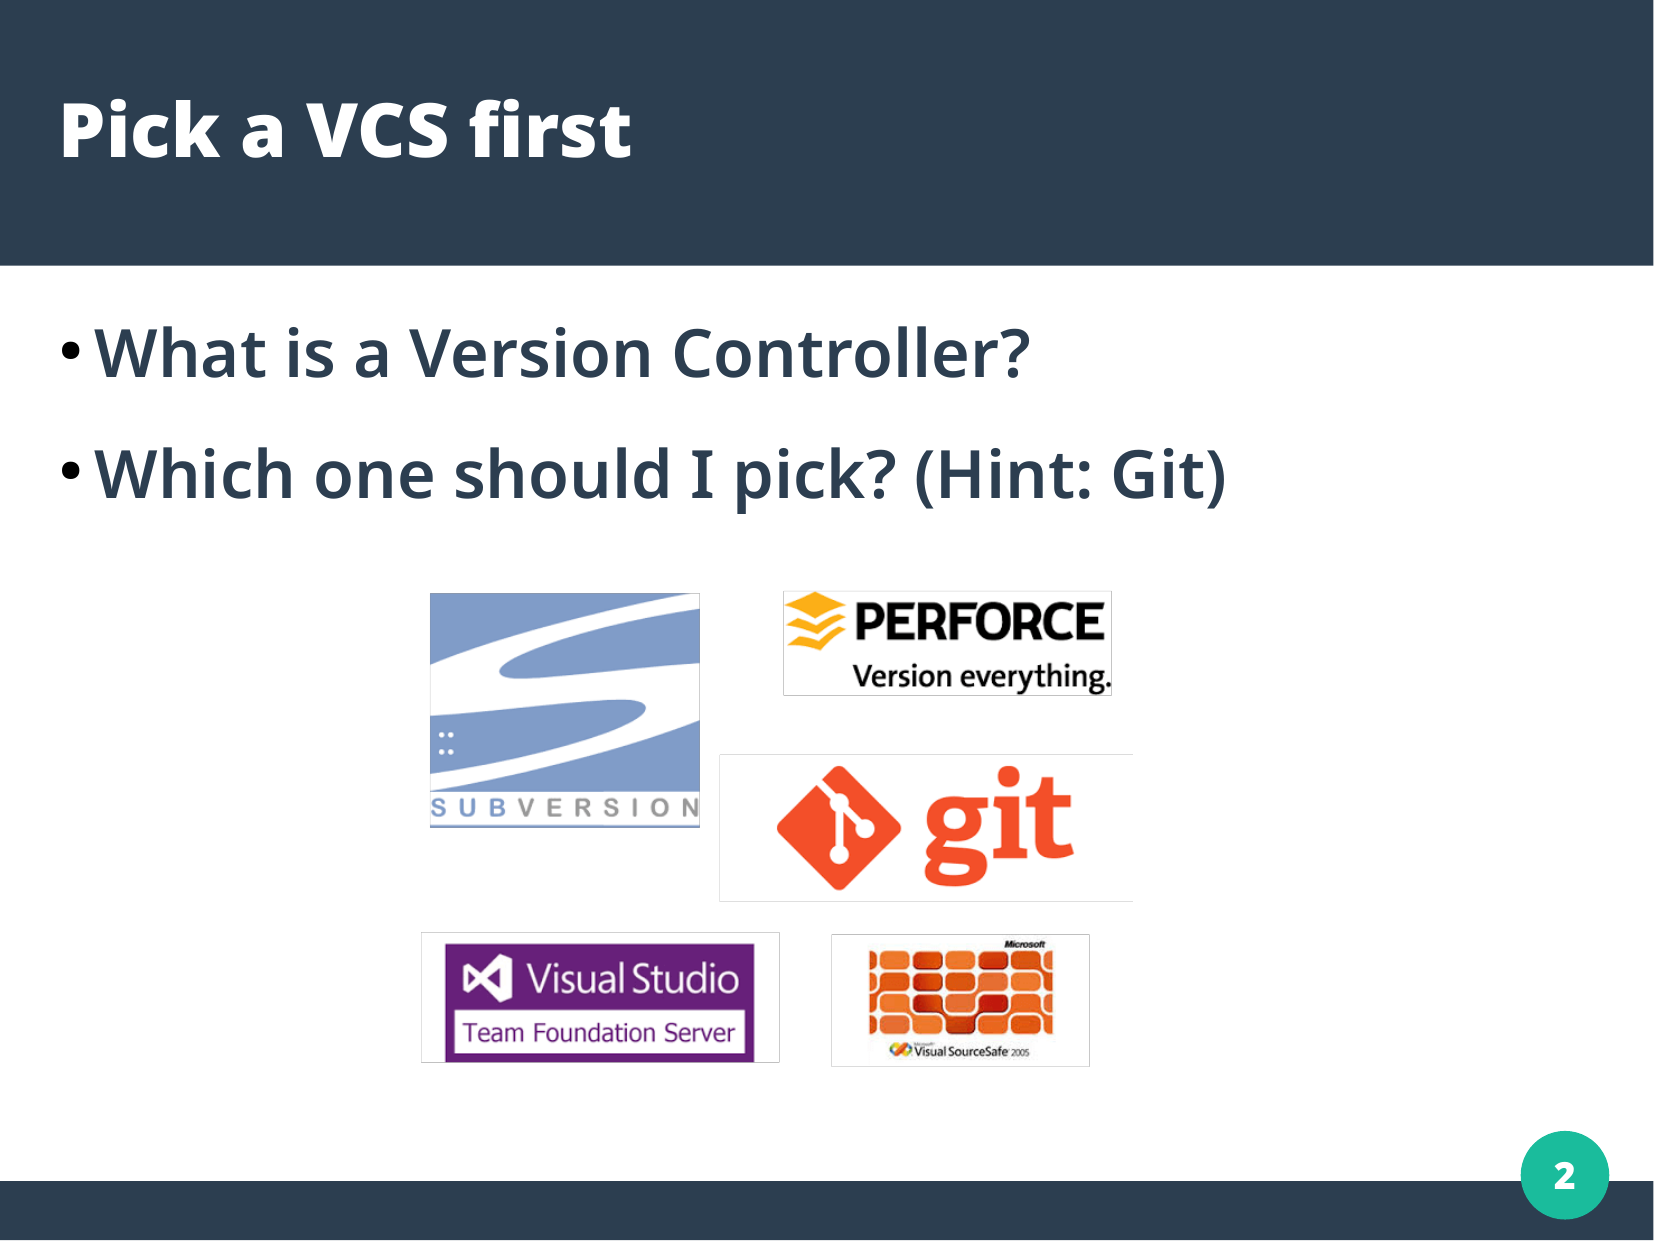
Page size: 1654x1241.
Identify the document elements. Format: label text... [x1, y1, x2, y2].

list What is a Version Controller? Which one should I pick? (Hint: Git) [59, 306, 1565, 1067]
picture [401, 572, 1133, 1095]
title Pick a VCS first [59, 49, 1595, 207]
